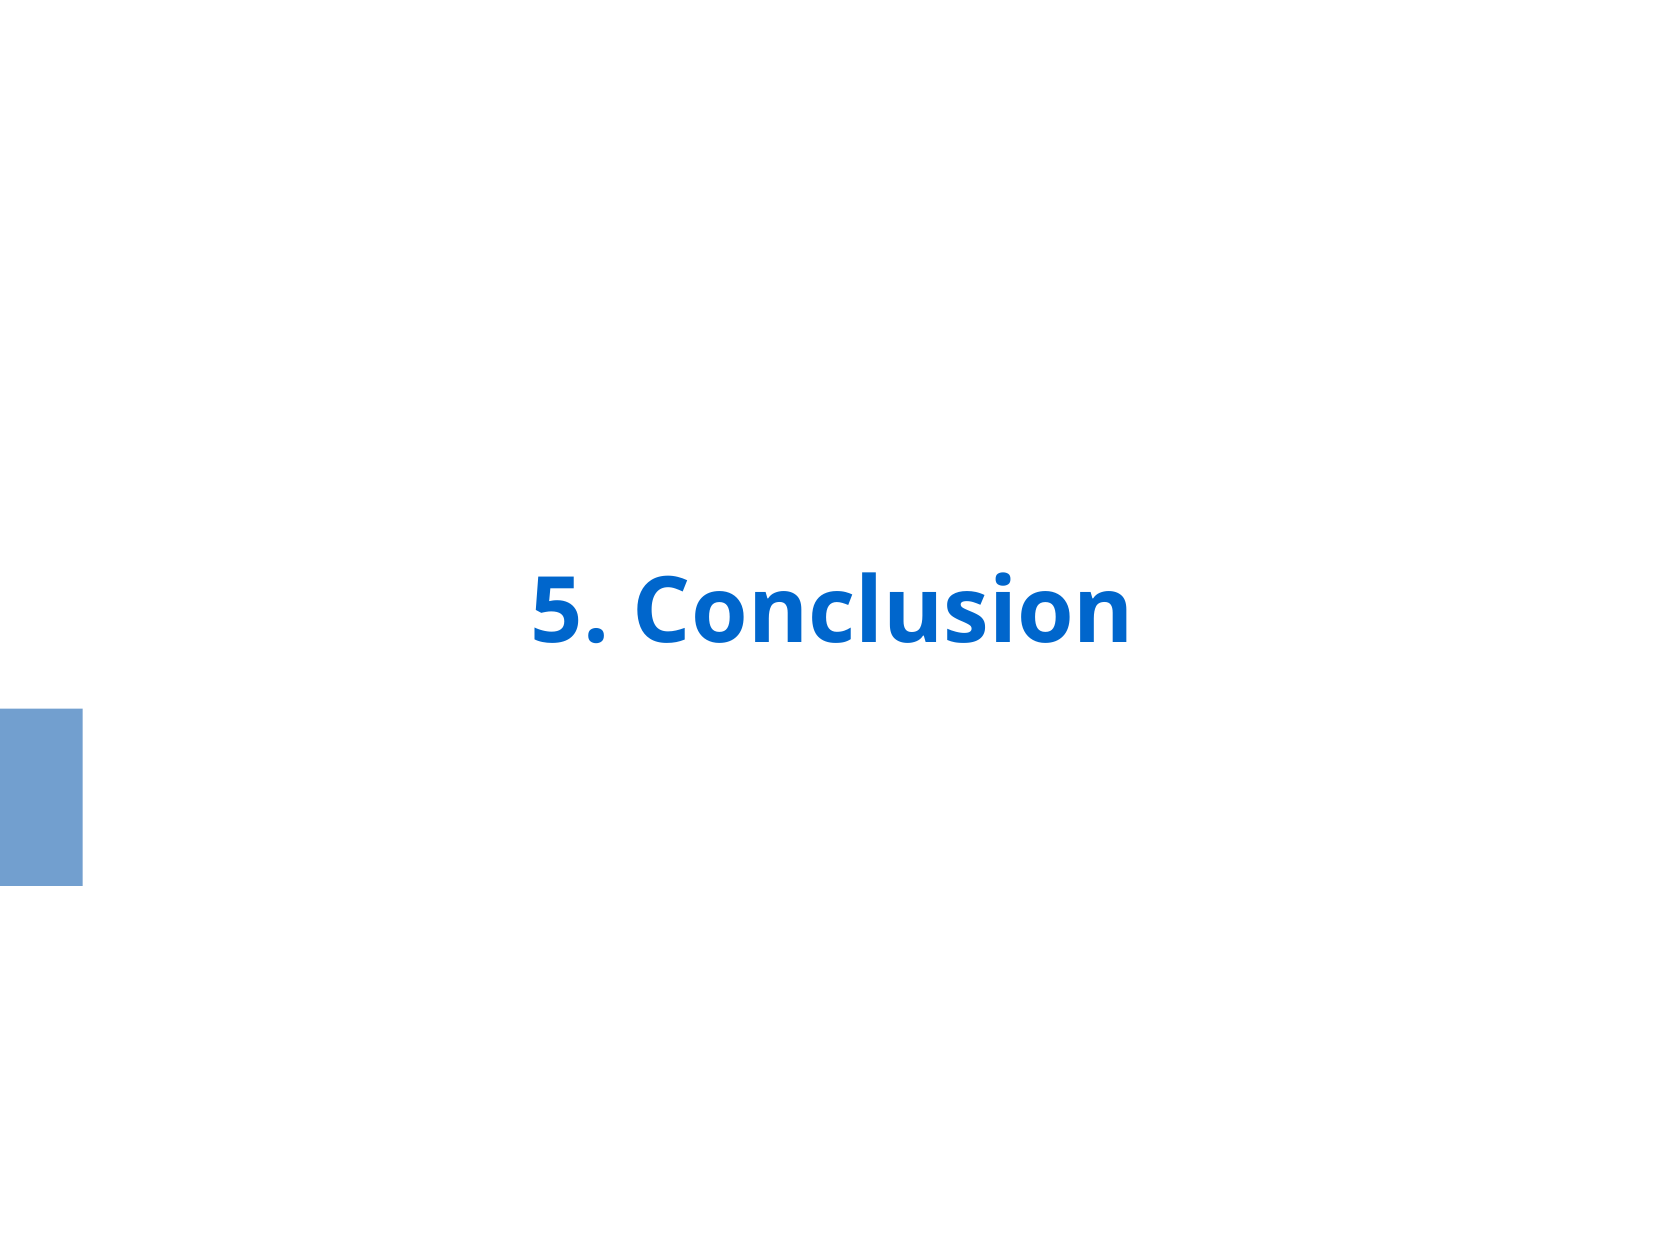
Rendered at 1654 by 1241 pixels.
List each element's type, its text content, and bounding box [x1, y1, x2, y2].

subtitle 5. Conclusion [129, 59, 1536, 1155]
